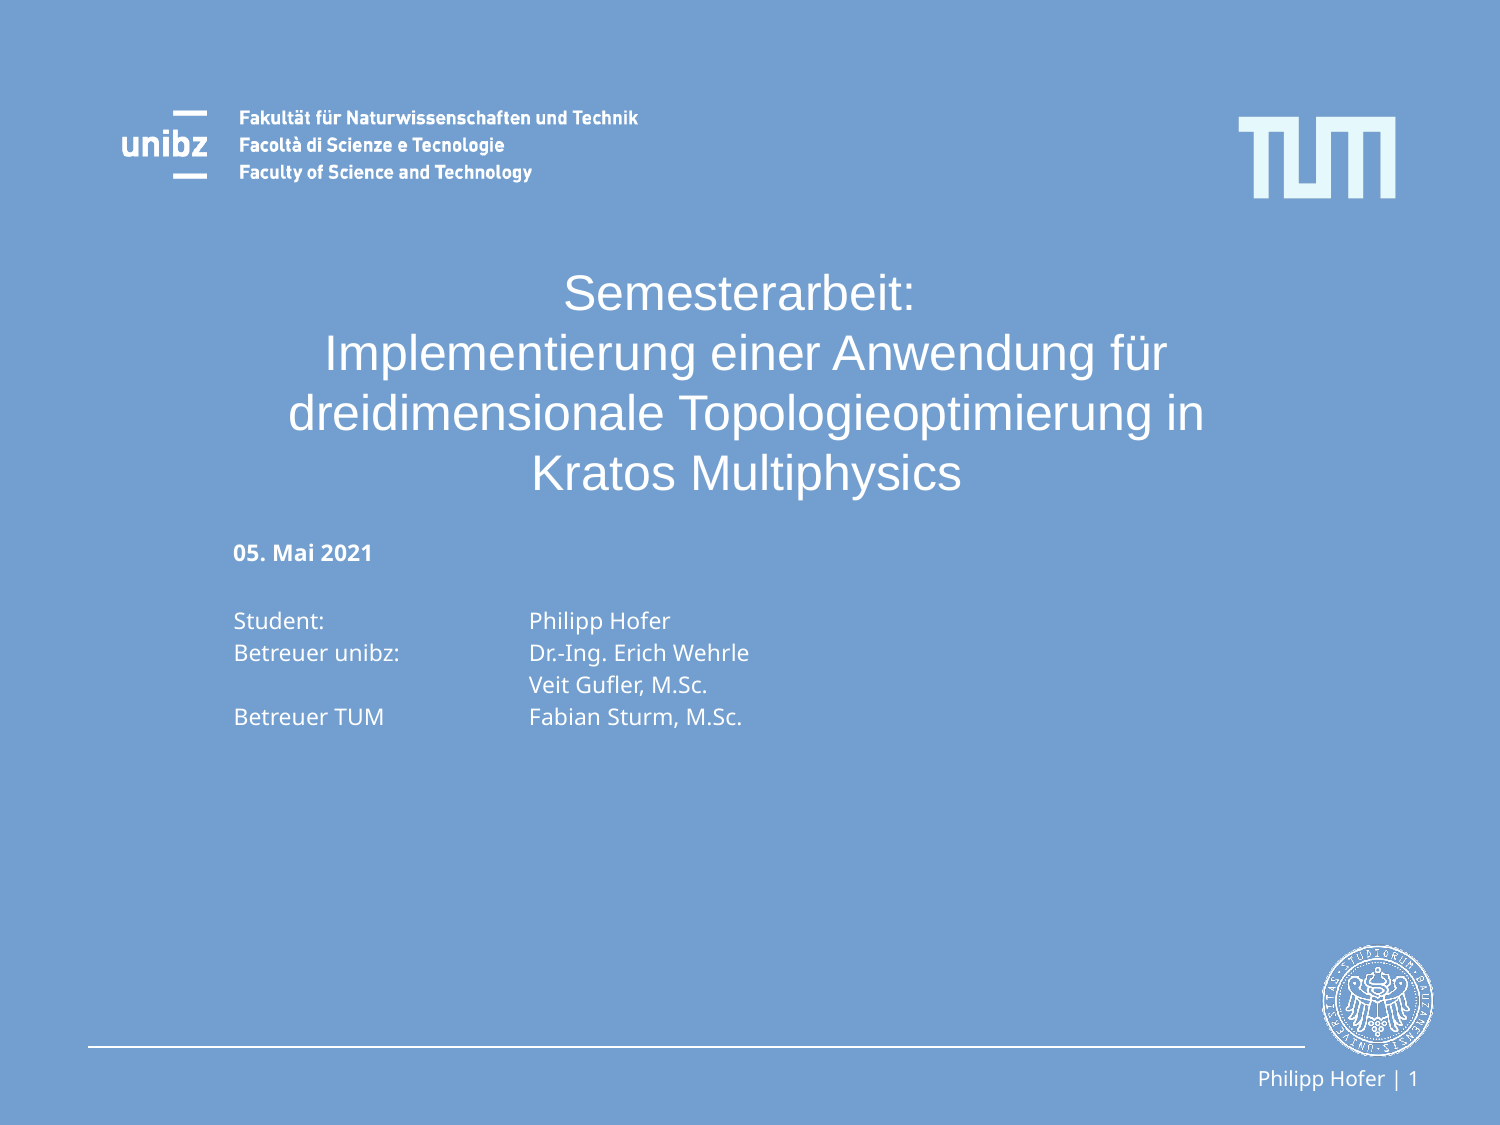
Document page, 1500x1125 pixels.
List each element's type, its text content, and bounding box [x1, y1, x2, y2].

picture [88, 76, 672, 213]
picture [1333, 1079, 1341, 1085]
text_box 05. Mai 2021 [218, 531, 520, 575]
text_box Student: Philipp Hofer Betreuer unibz: Dr.-Ing. Erich Wehrle Veit Gufler, M.Sc. Betreuer TUM Fabian Sturm, M.Sc. [218, 598, 975, 787]
picture [1293, 916, 1462, 1085]
text_box Semesterarbeit: Implementierung einer Anwendung für dreidimensionale Topologieoptimierung in Kratos Multiphysics [218, 208, 1276, 508]
picture [1315, 1076, 1321, 1085]
picture [1348, 1076, 1355, 1085]
picture [1302, 1076, 1308, 1085]
